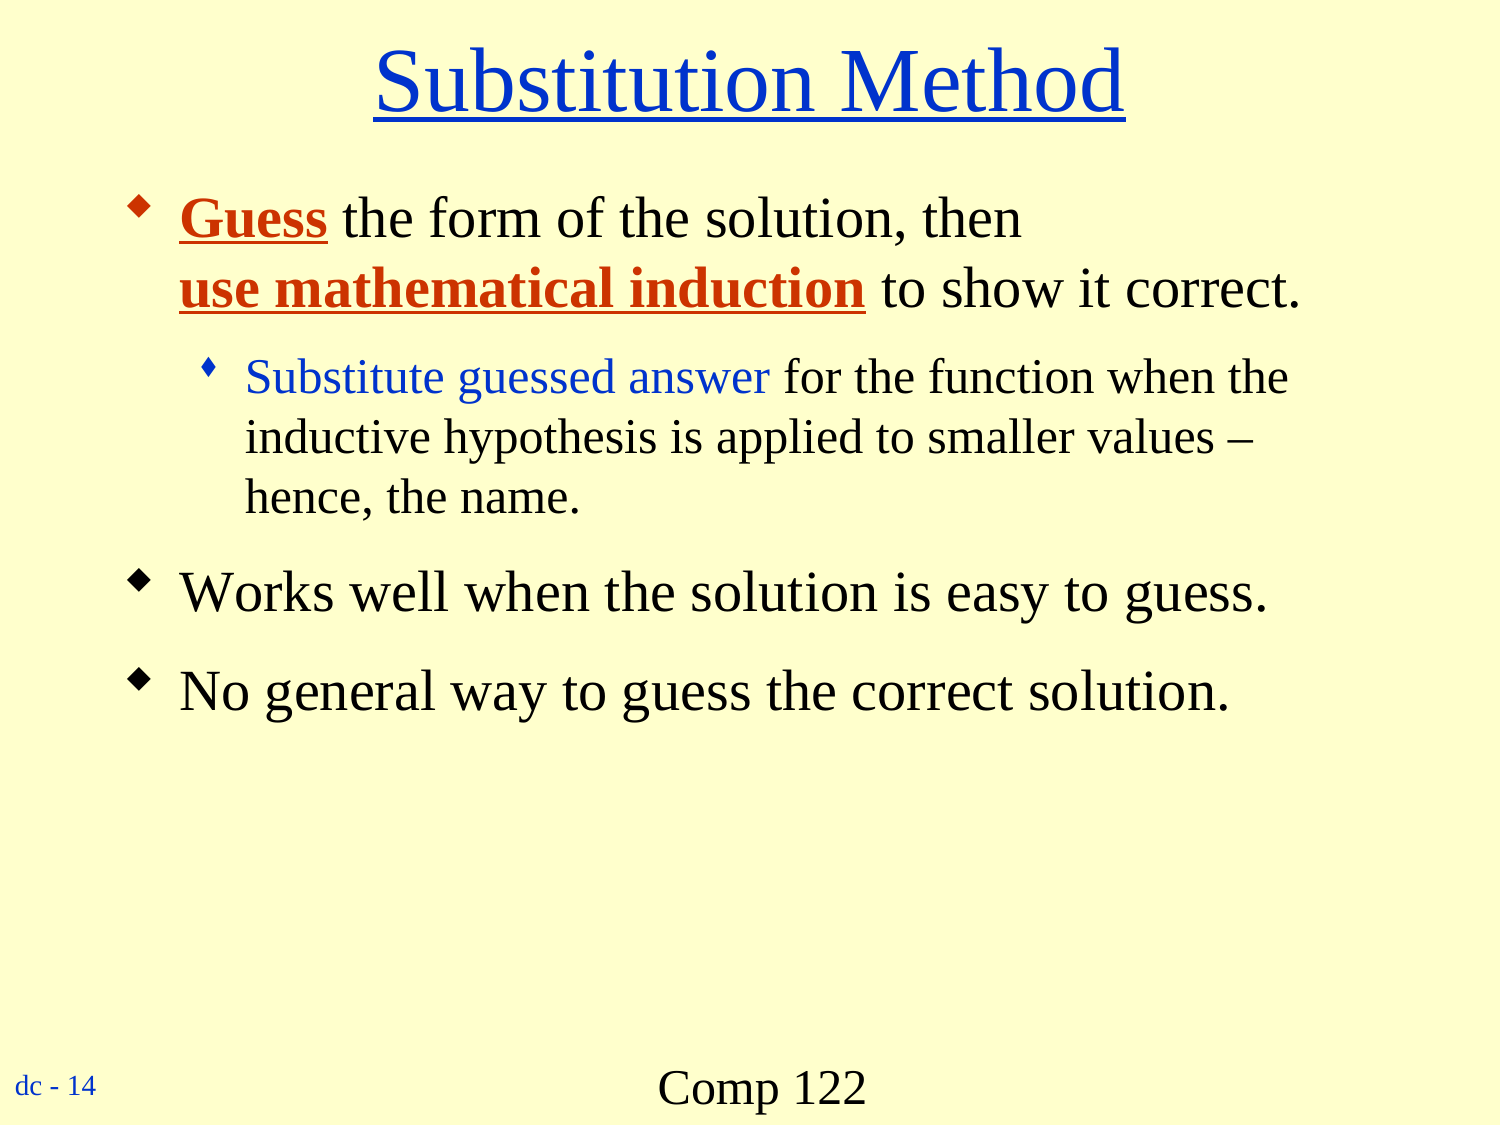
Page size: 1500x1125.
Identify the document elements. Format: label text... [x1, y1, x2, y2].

title Substitution Method [0, 0, 1500, 150]
list Guess the form of the solution, then use mathematical induction to show it correct. Substitute guessed answer for the function when the inductive hypothesis is applied to smaller values – hence, the name. Works well when the solution is easy to guess. No general way to guess the correct solution. [107, 171, 1383, 1022]
